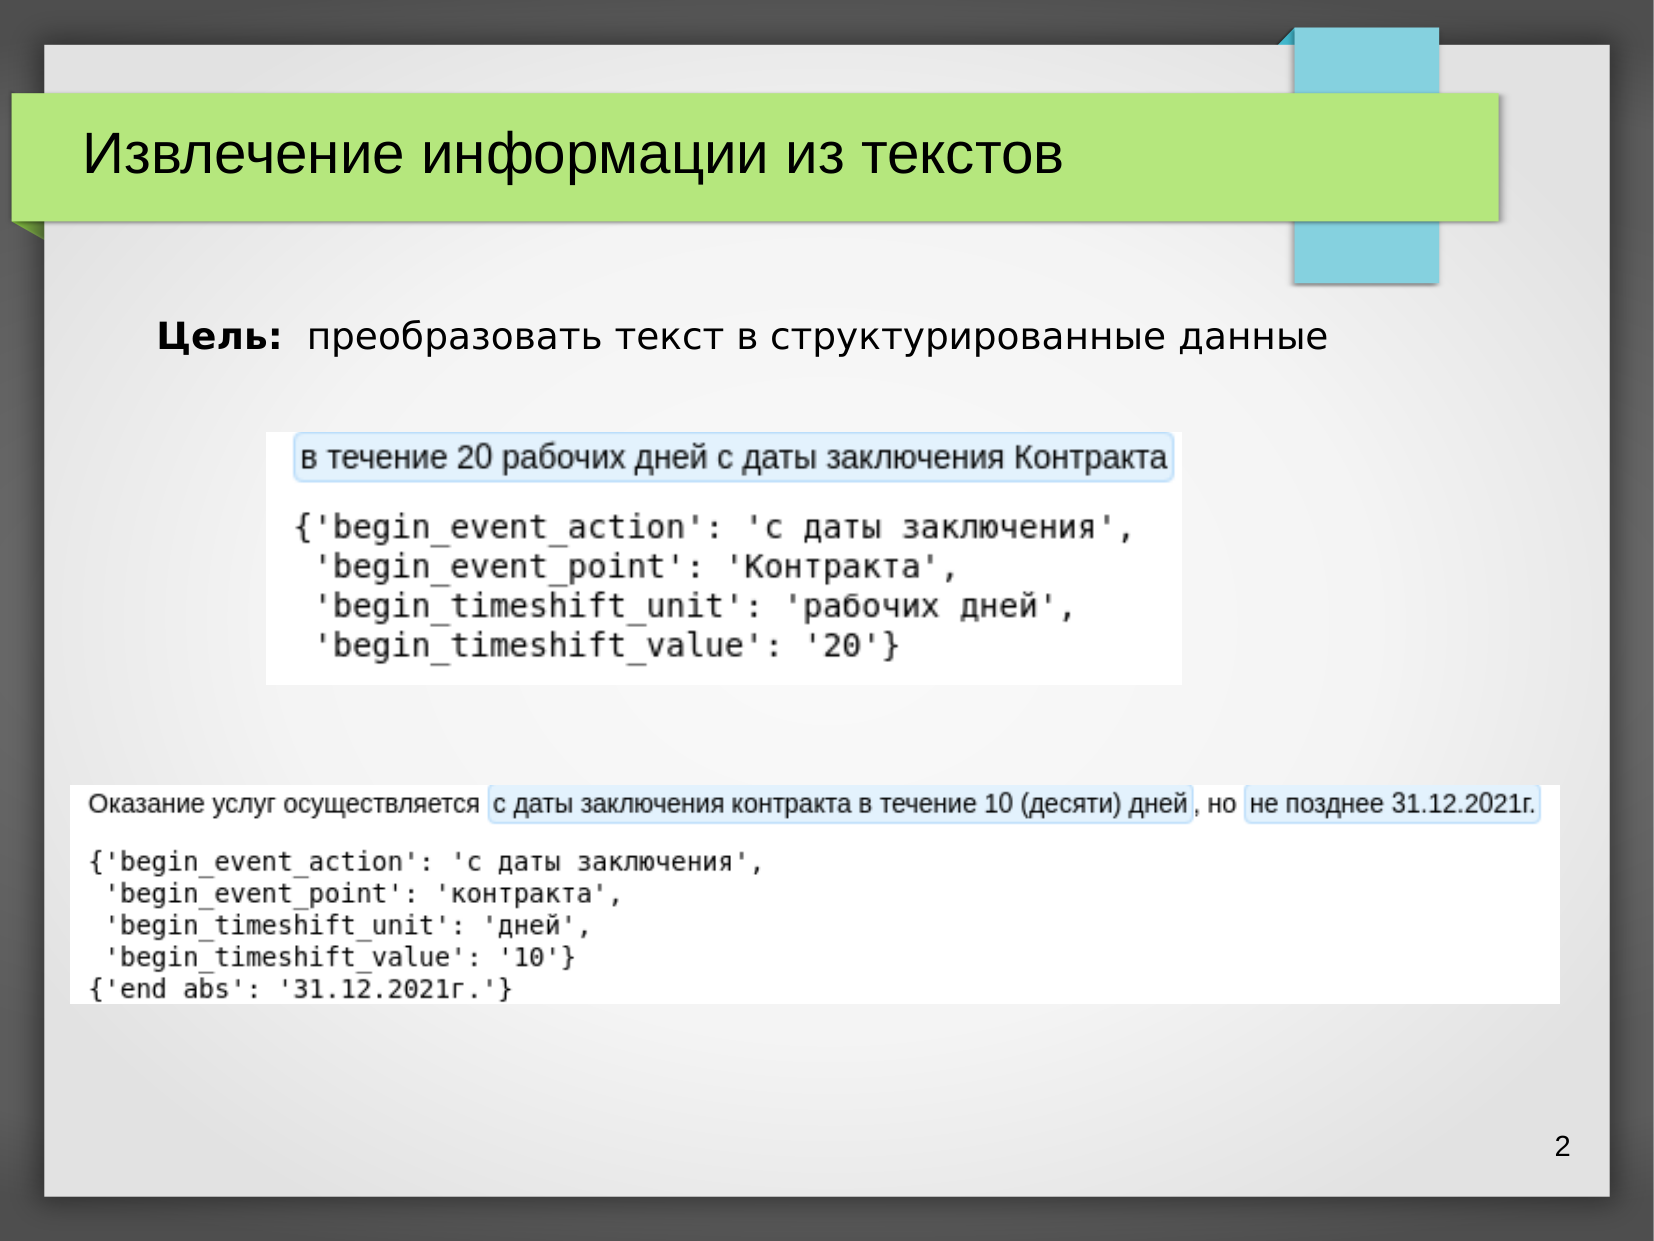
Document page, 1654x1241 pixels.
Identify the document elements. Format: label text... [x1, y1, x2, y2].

title Извлечение информации из текстов [82, 121, 1170, 187]
text_box Цель: преобразовать текст в структурированные данные [141, 307, 1394, 378]
picture [0, 0, 1654, 1241]
